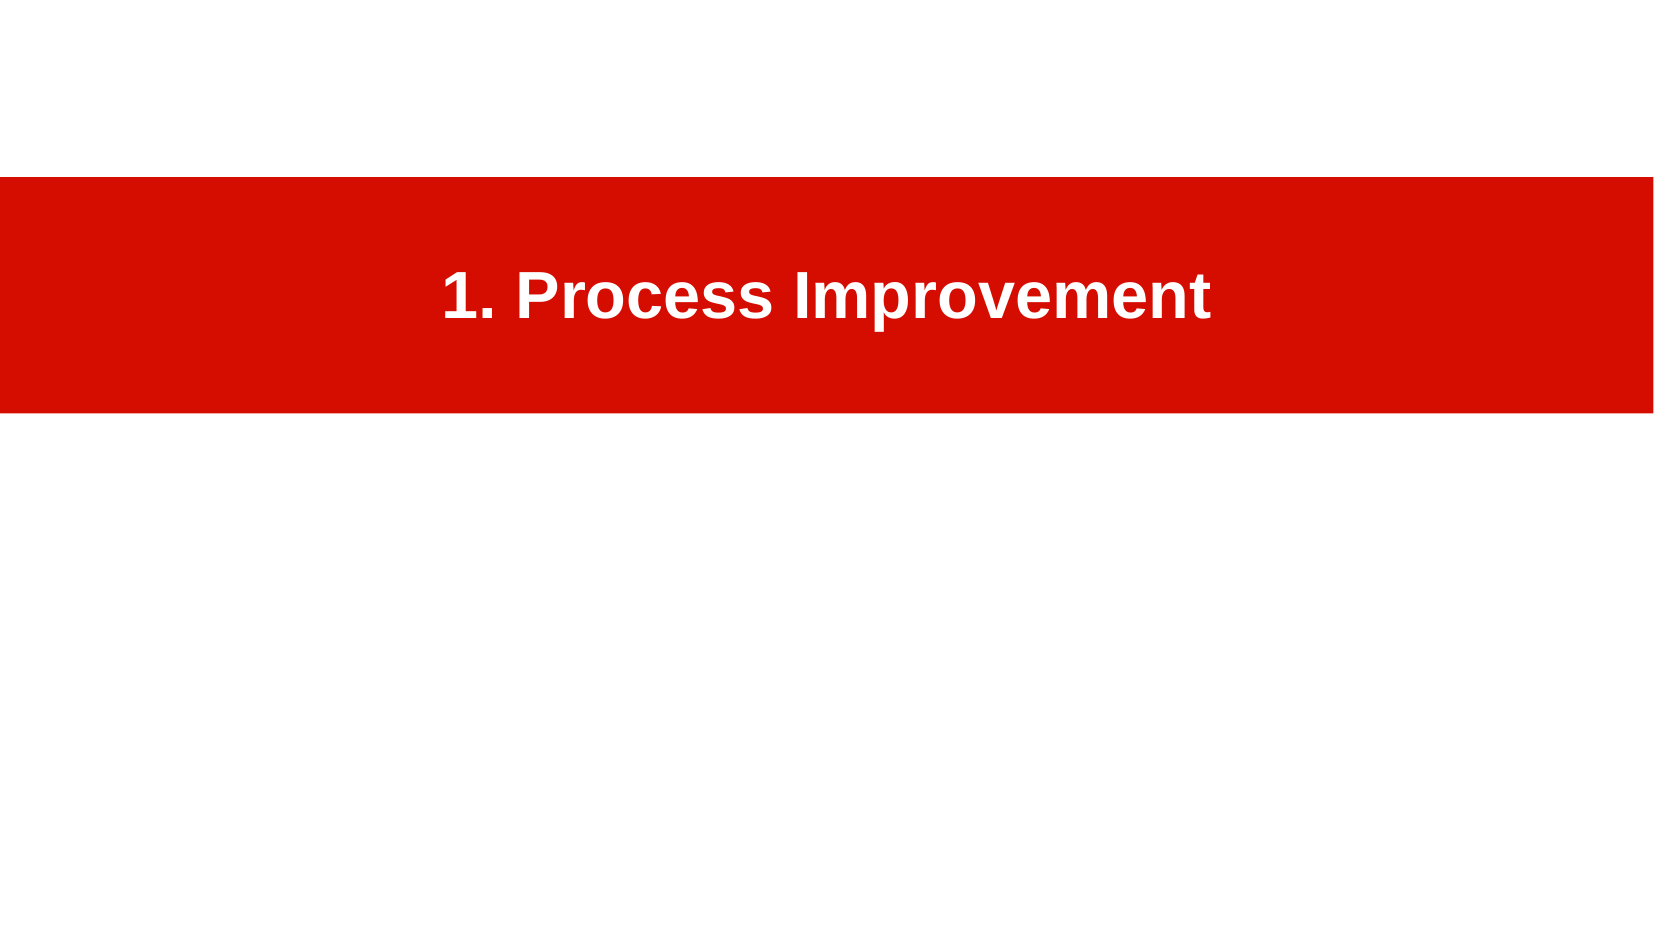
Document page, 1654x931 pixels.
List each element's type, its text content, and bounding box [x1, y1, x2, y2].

title 1. Process Improvement [0, 177, 1654, 414]
